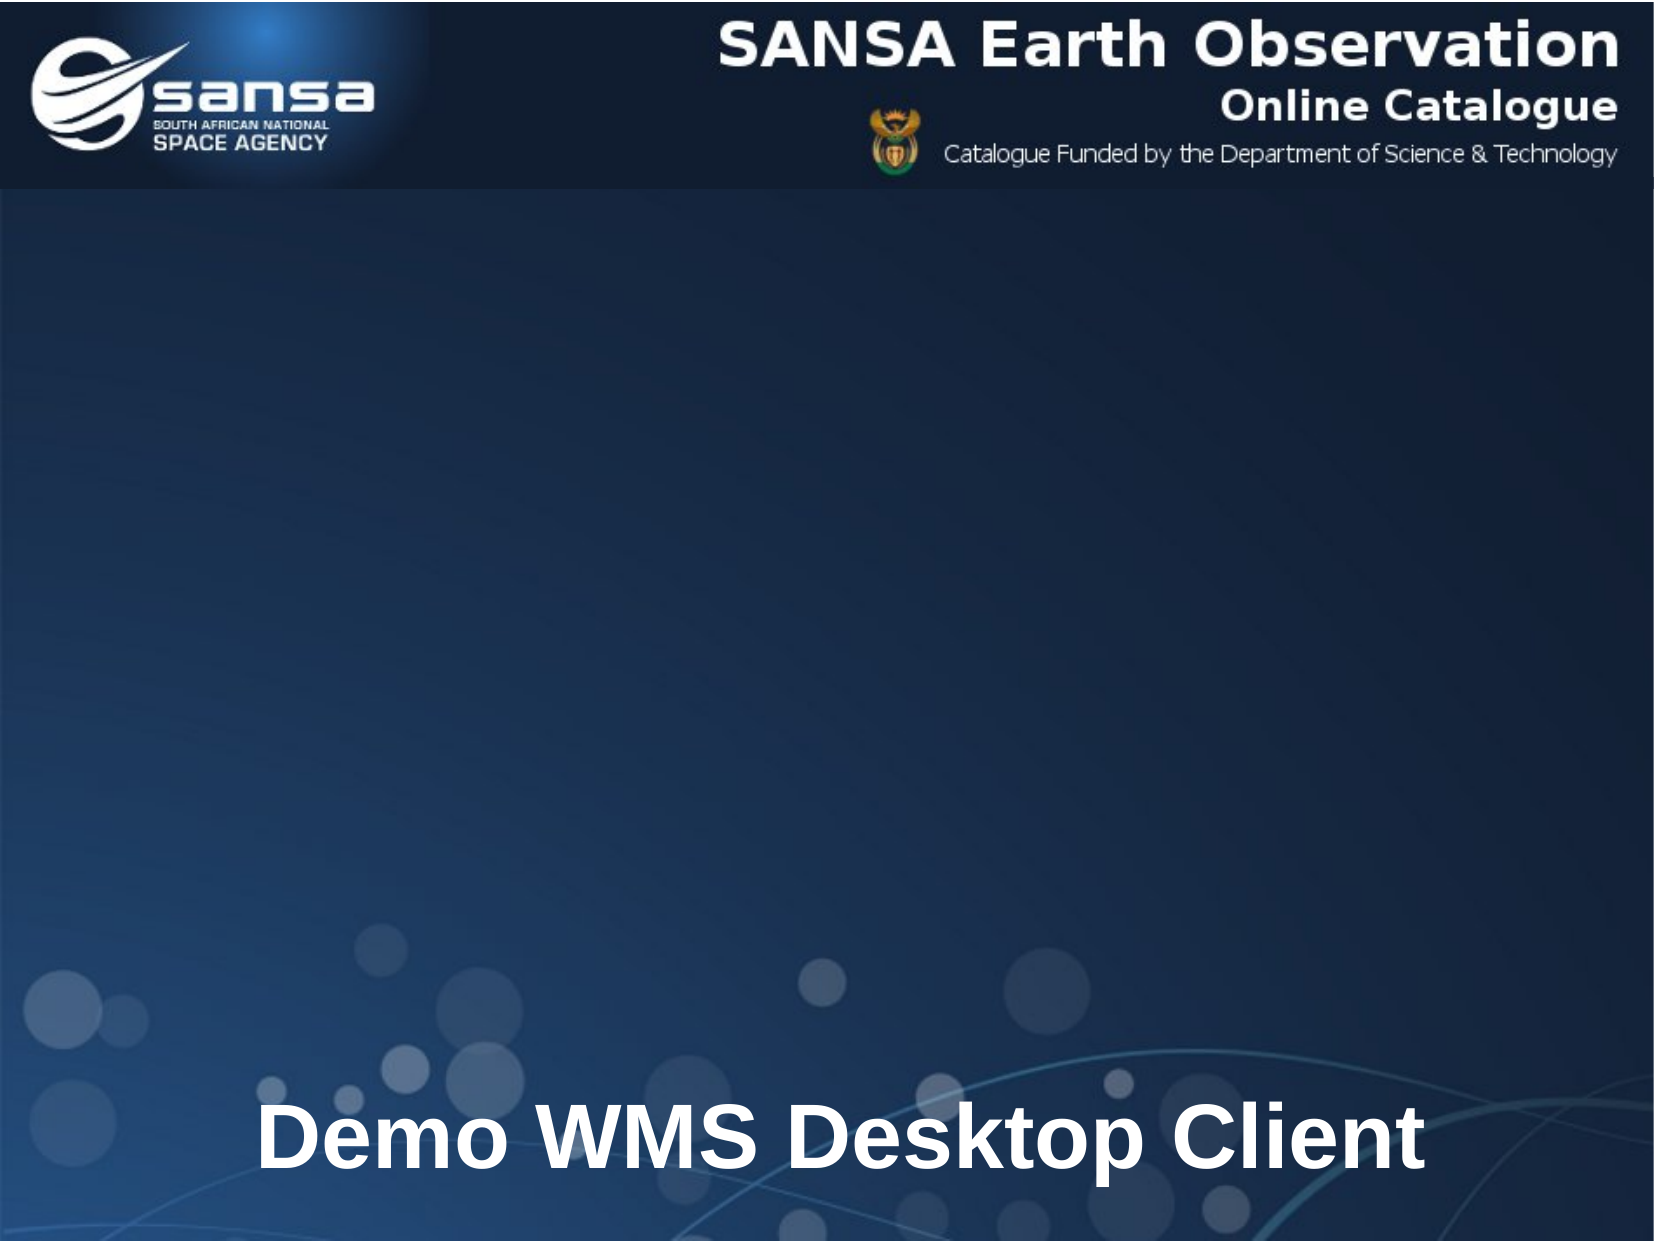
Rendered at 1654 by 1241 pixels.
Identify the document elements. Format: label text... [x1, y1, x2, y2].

title Demo WMS Desktop Client [0, 1033, 1654, 1241]
picture [0, 2, 1654, 1033]
